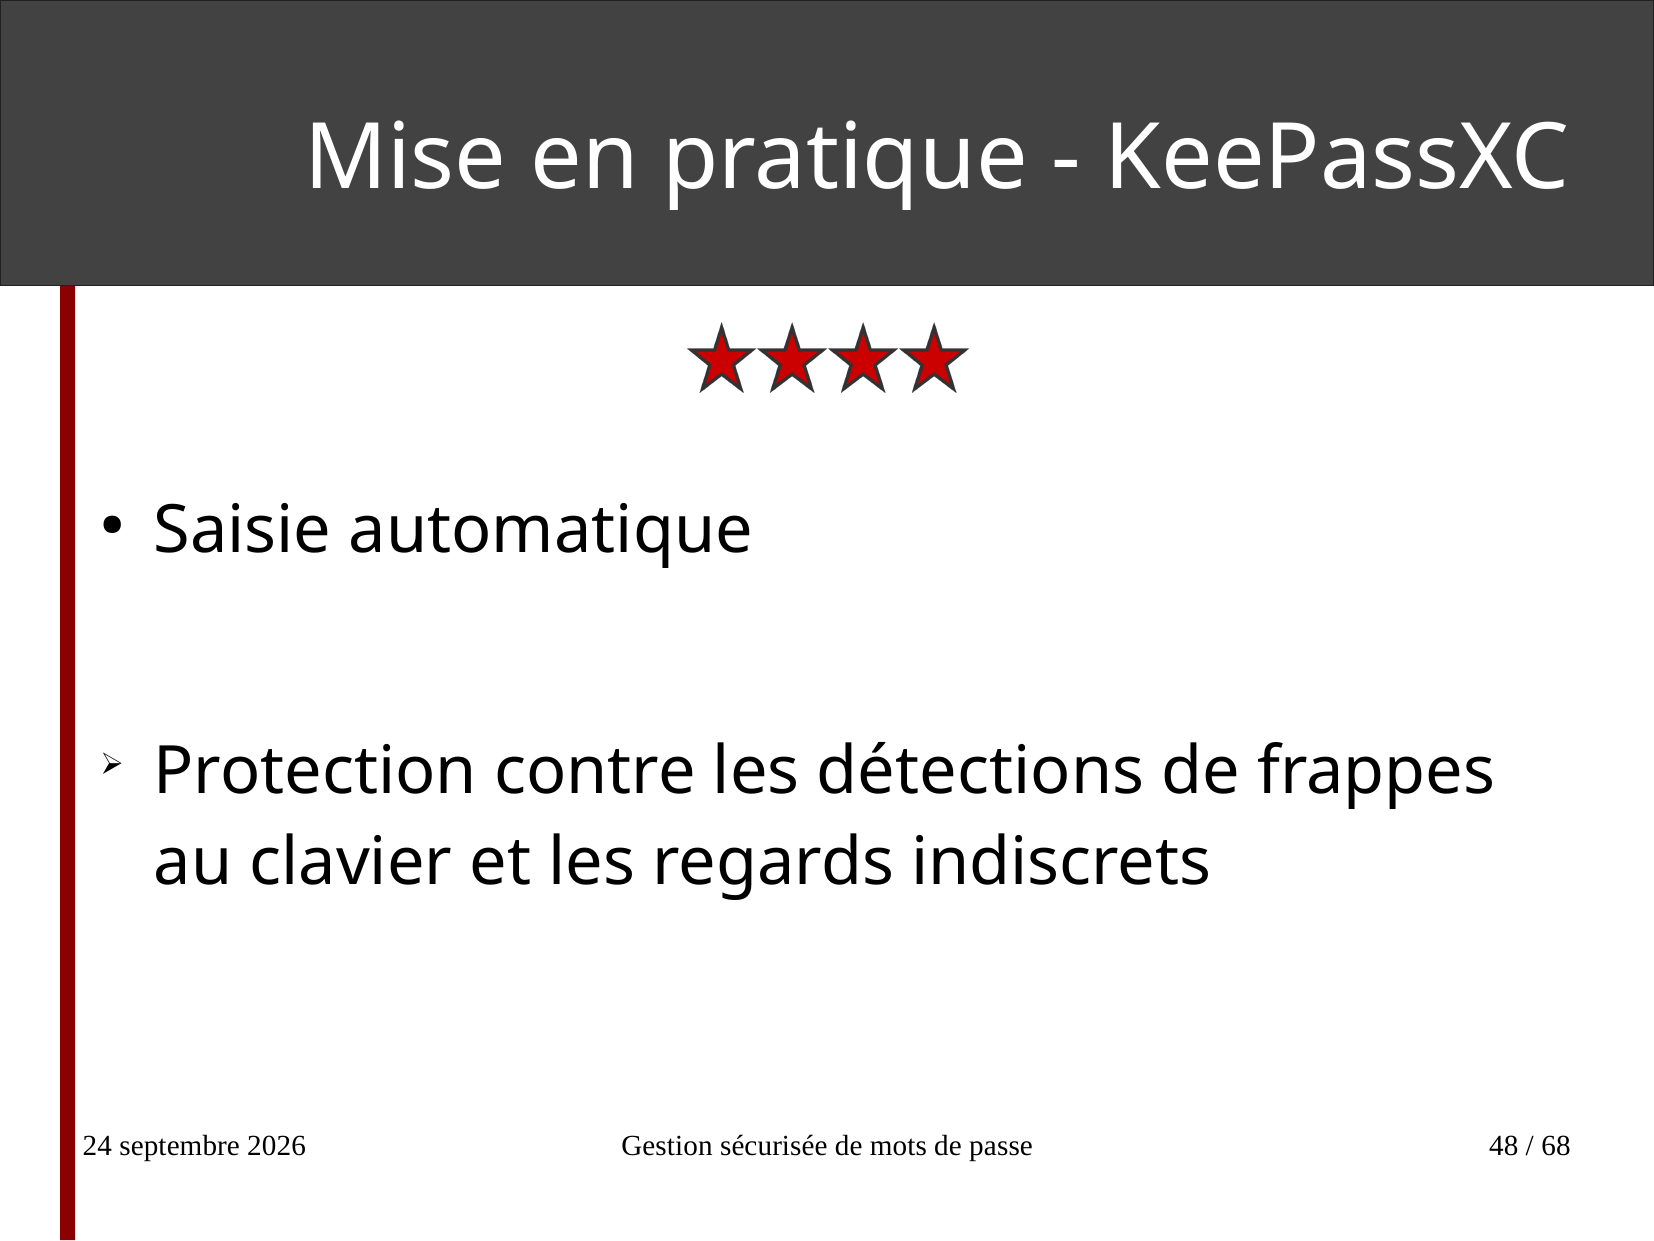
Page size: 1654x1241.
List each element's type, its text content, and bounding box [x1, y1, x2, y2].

title Mise en pratique - KeePassXC [82, 49, 1571, 257]
picture [678, 314, 977, 401]
list Saisie automatique Protection contre les détections de frappes au clavier et les regards indiscrets [82, 290, 1571, 1096]
